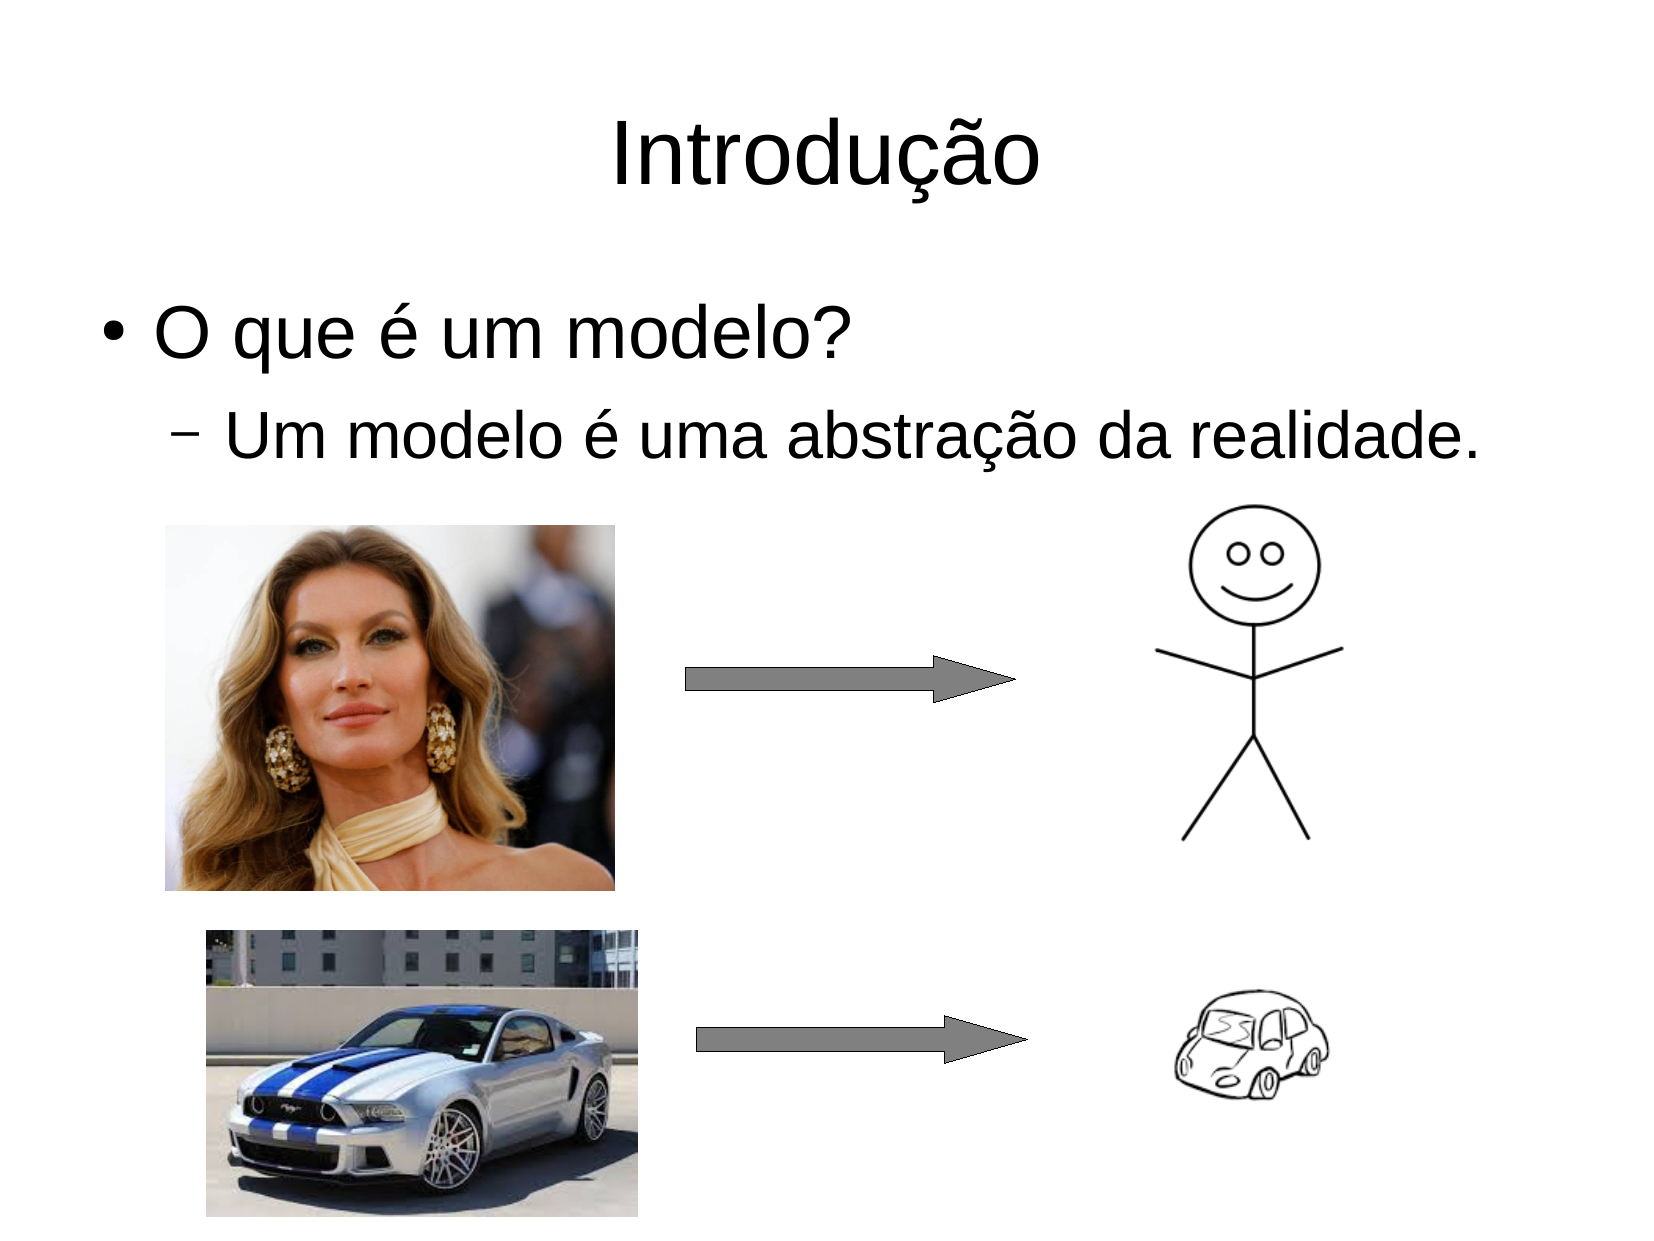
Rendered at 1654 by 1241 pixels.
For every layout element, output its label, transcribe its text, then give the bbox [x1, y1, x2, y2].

picture [206, 930, 638, 1217]
list O que é um modelo? Um modelo é uma abstração da realidade. [82, 290, 1571, 1010]
picture [1145, 946, 1360, 1134]
picture [1103, 466, 1396, 880]
text_box [685, 655, 1016, 703]
text_box [696, 1015, 1028, 1064]
title Introdução [82, 49, 1571, 257]
picture [165, 525, 615, 891]
